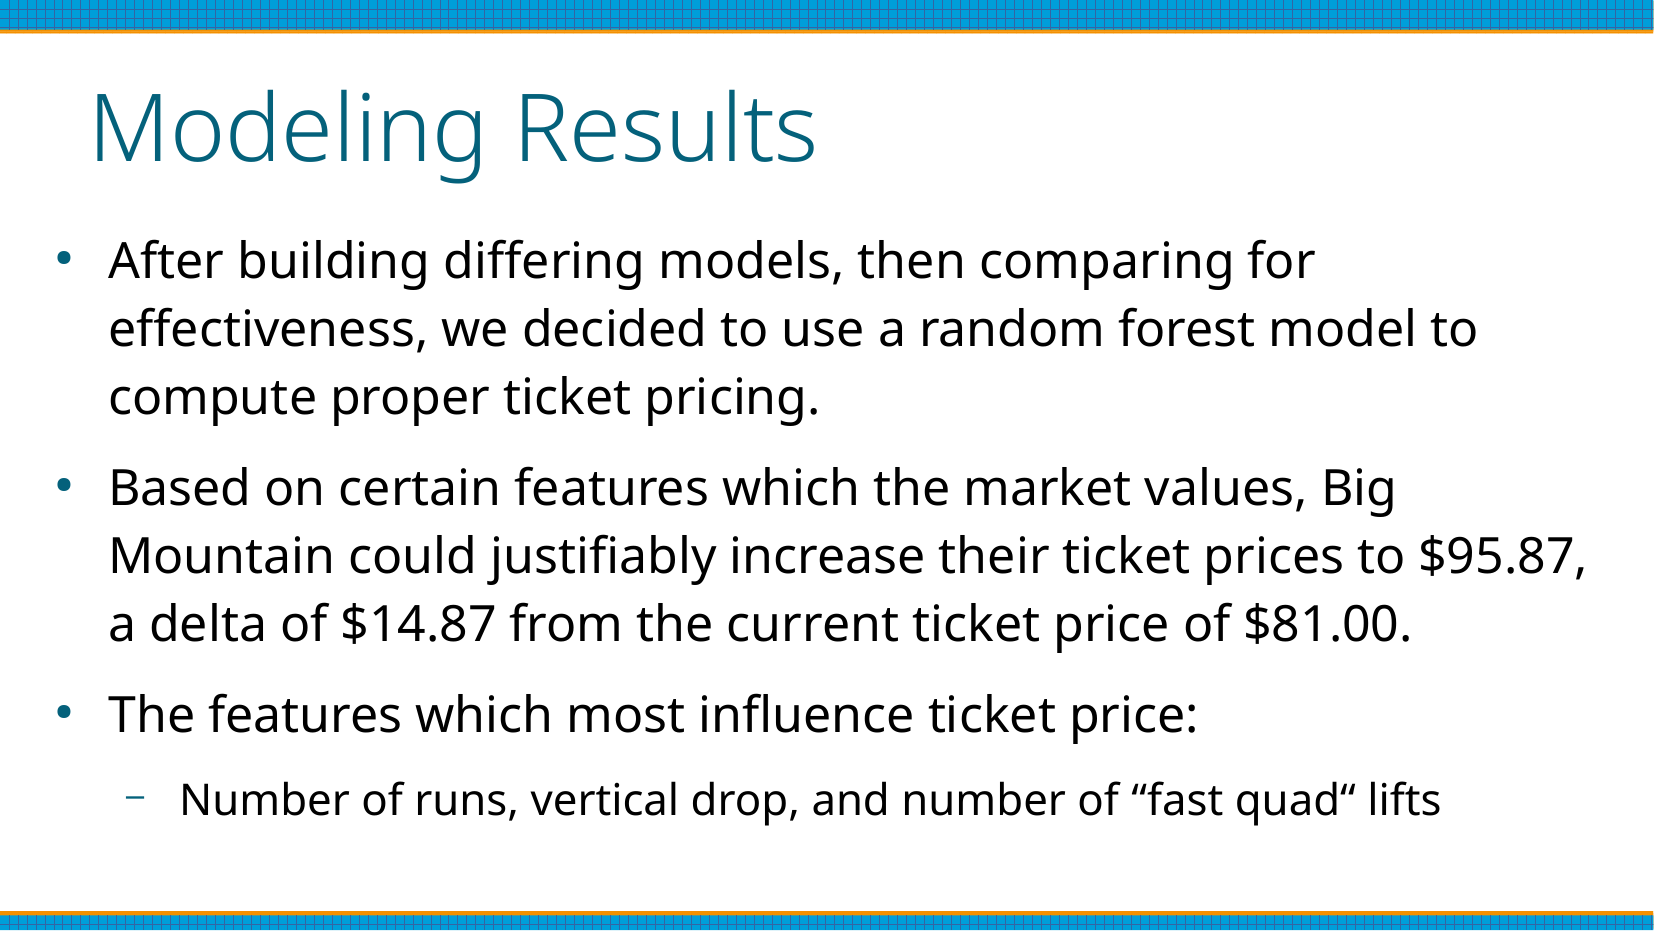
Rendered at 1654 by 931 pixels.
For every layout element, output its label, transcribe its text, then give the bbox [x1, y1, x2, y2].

title Modeling Results [88, 44, 1565, 207]
list After building differing models, then comparing for effectiveness, we decided to use a random forest model to compute proper ticket pricing. Based on certain features which the market values, Big Mountain could justifiably increase their ticket prices to $95.87, a delta of $14.87 from the current ticket price of $81.00. The features which most influence ticket price: Number of runs, vertical drop, and number of “fast quad“ lifts [37, 225, 1606, 890]
